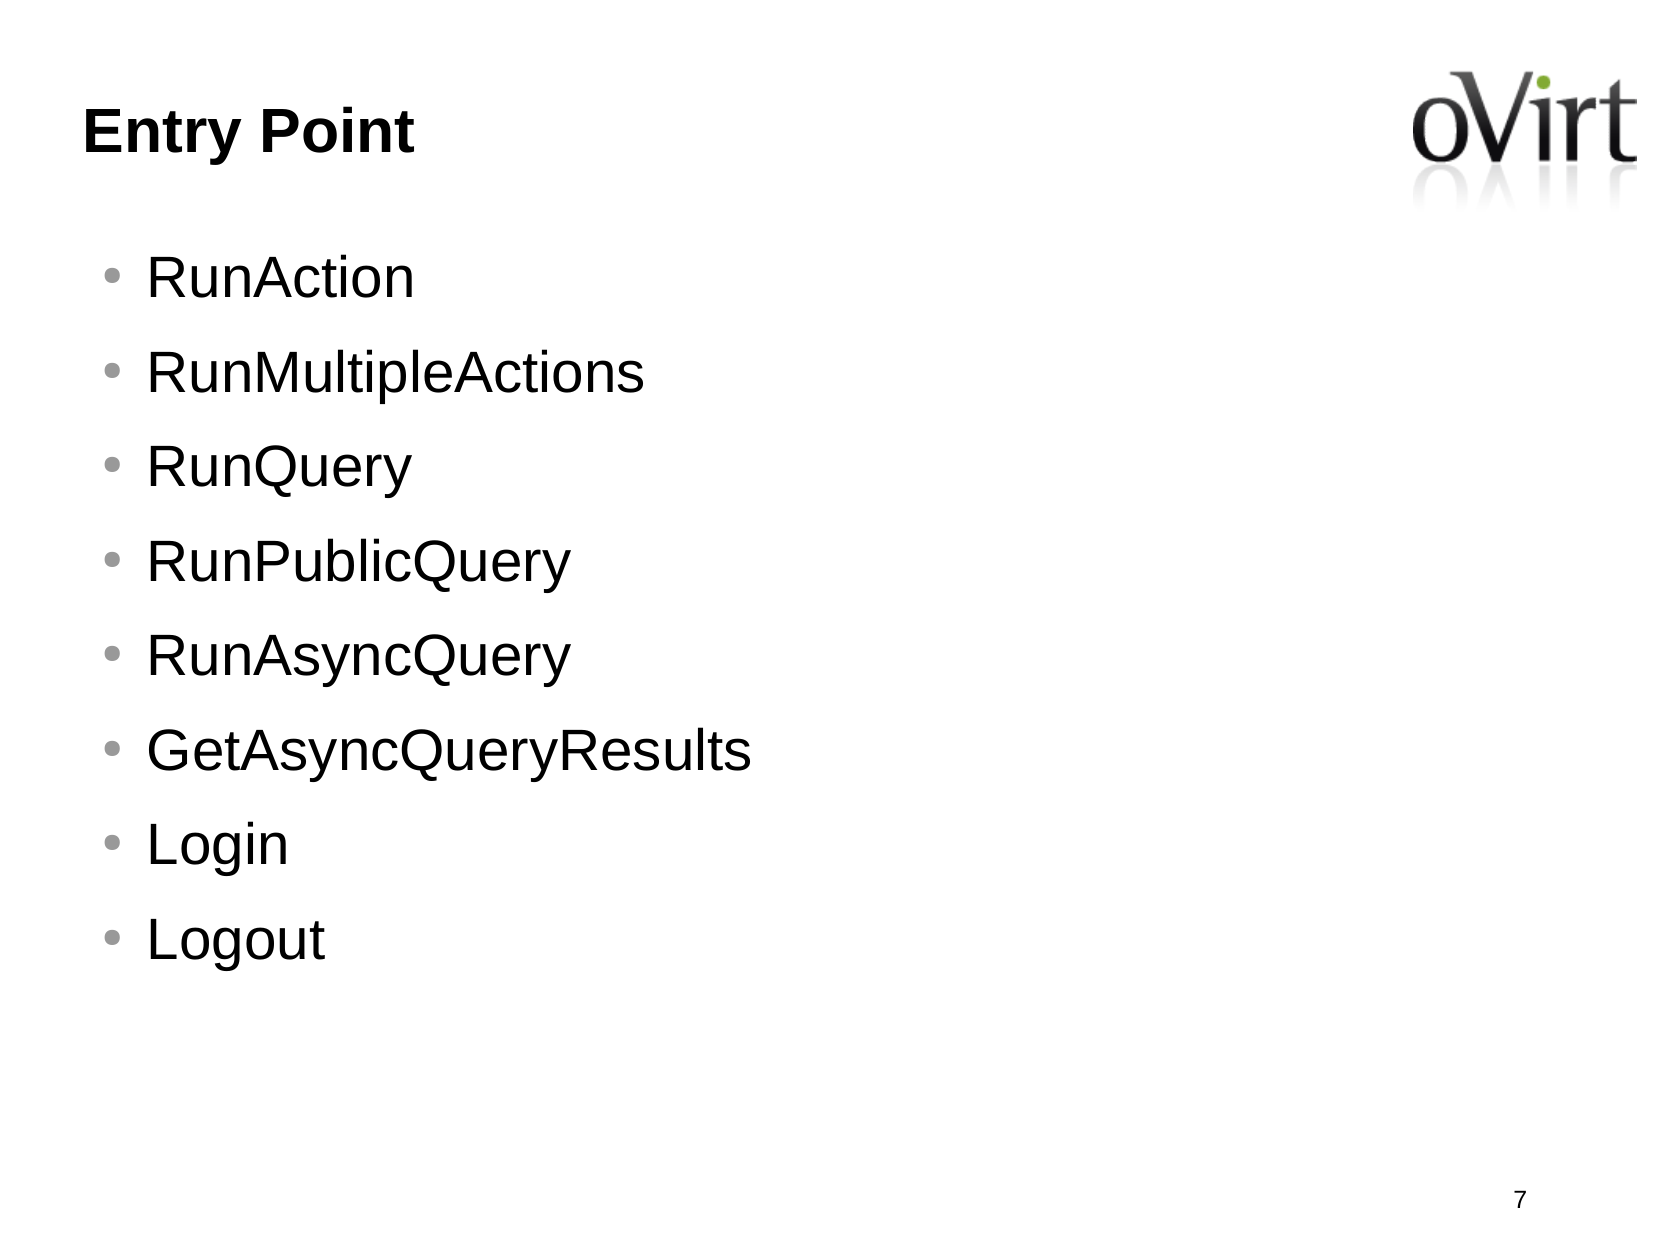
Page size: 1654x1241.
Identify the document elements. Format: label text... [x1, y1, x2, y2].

list RunAction RunMultipleActions RunQuery RunPublicQuery RunAsyncQuery GetAsyncQueryResults Login Logout [86, 244, 1576, 1039]
picture [1413, 63, 1637, 212]
title Entry Point [82, 37, 1303, 226]
